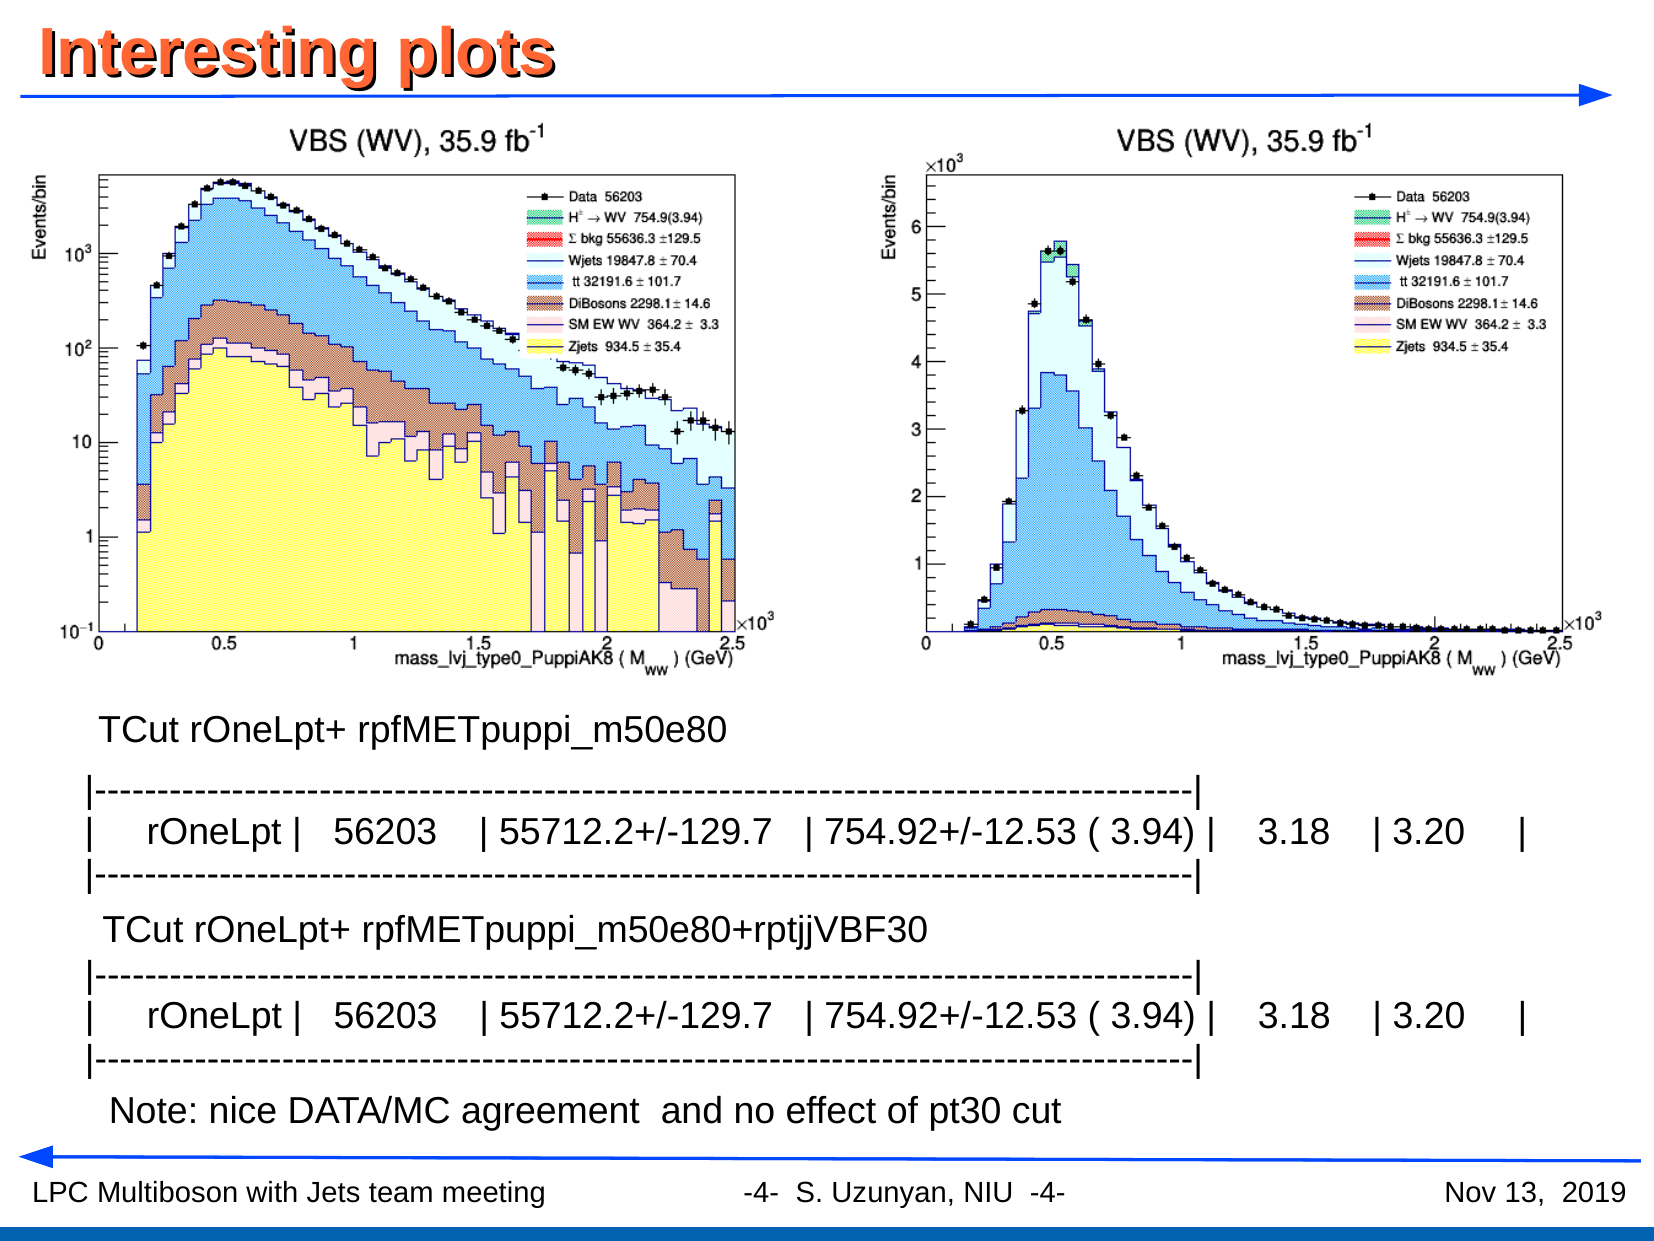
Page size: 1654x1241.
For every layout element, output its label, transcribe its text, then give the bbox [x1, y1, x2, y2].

text_box Interesting plots [4, 6, 1527, 97]
text_box LPC Multiboson with Jets team meeting -4- S. Uzunyan, NIU -4- Nov 13, 2019 [17, 1168, 1654, 1229]
picture [4, 113, 1654, 695]
text_box |----------------------------------------------------------------------------------------| | rOneLpt | 56203 | 55712.2+/-129.7 | 754.92+/-12.53 ( 3.94) | 3.18 | 3.20 | |----------------------------------------------------------------------------------------| [69, 761, 1544, 901]
text_box Note: nice DATA/MC agreement and no effect of pt30 cut [94, 1086, 1099, 1139]
text_box TCut rOneLpt+ rpfMETpuppi_m50e80 [83, 701, 1641, 762]
text_box |----------------------------------------------------------------------------------------| | rOneLpt | 56203 | 55712.2+/-129.7 | 754.92+/-12.53 ( 3.94) | 3.18 | 3.20 | |----------------------------------------------------------------------------------------| [70, 945, 1544, 1086]
text_box TCut rOneLpt+ rpfMETpuppi_m50e80+rptjjVBF30 [87, 900, 1645, 961]
